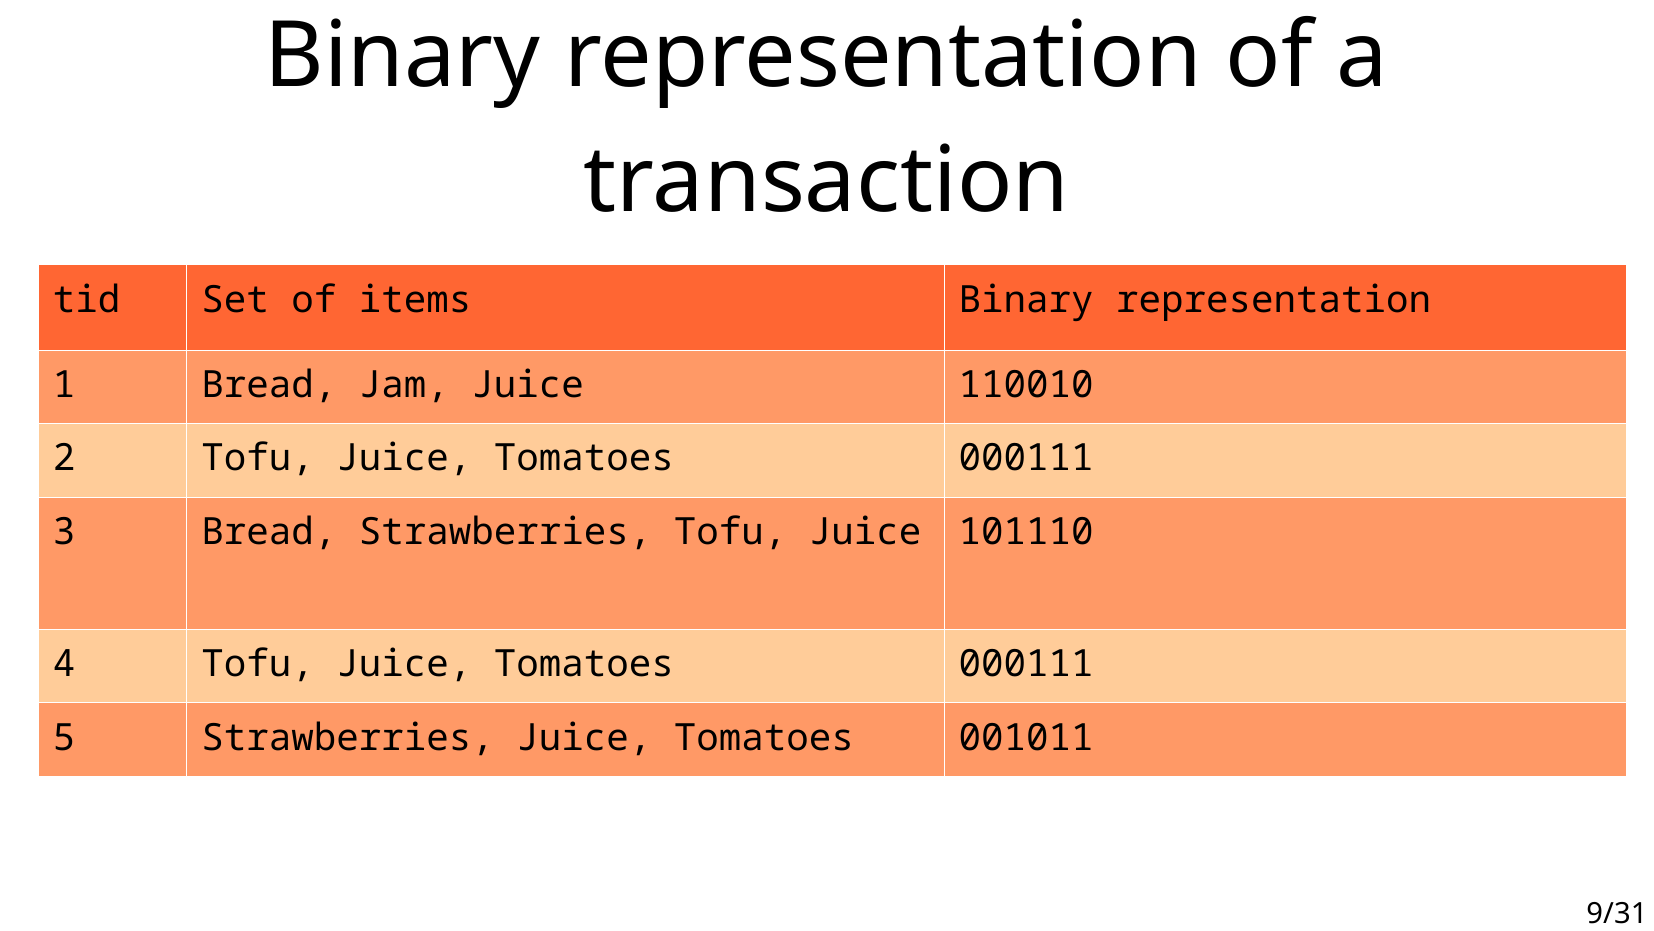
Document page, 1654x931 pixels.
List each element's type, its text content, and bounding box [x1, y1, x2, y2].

table_cell 2 [39, 424, 186, 497]
table_cell Tofu, Juice, Tomatoes [187, 630, 944, 702]
table_cell 3 [39, 498, 186, 629]
table_header tid [39, 265, 186, 350]
table_cell 000111 [945, 630, 1626, 702]
table_cell Tofu, Juice, Tomatoes [187, 424, 944, 497]
table_cell 101110 [945, 498, 1626, 629]
table_cell 1 [39, 351, 186, 423]
table_cell Bread, Strawberries, Tofu, Juice [187, 498, 944, 629]
table_header Binary representation [945, 265, 1626, 350]
table_cell Bread, Jam, Juice [187, 351, 944, 423]
table_cell 000111 [945, 424, 1626, 497]
table_cell Strawberries, Juice, Tomatoes [187, 703, 944, 776]
table_cell 110010 [945, 351, 1626, 423]
table_cell 4 [39, 630, 186, 702]
table_cell 001011 [945, 703, 1626, 776]
table_cell 5 [39, 703, 186, 776]
title Binary representation of a transaction [82, 1, 1571, 226]
table_header Set of items [187, 265, 944, 350]
